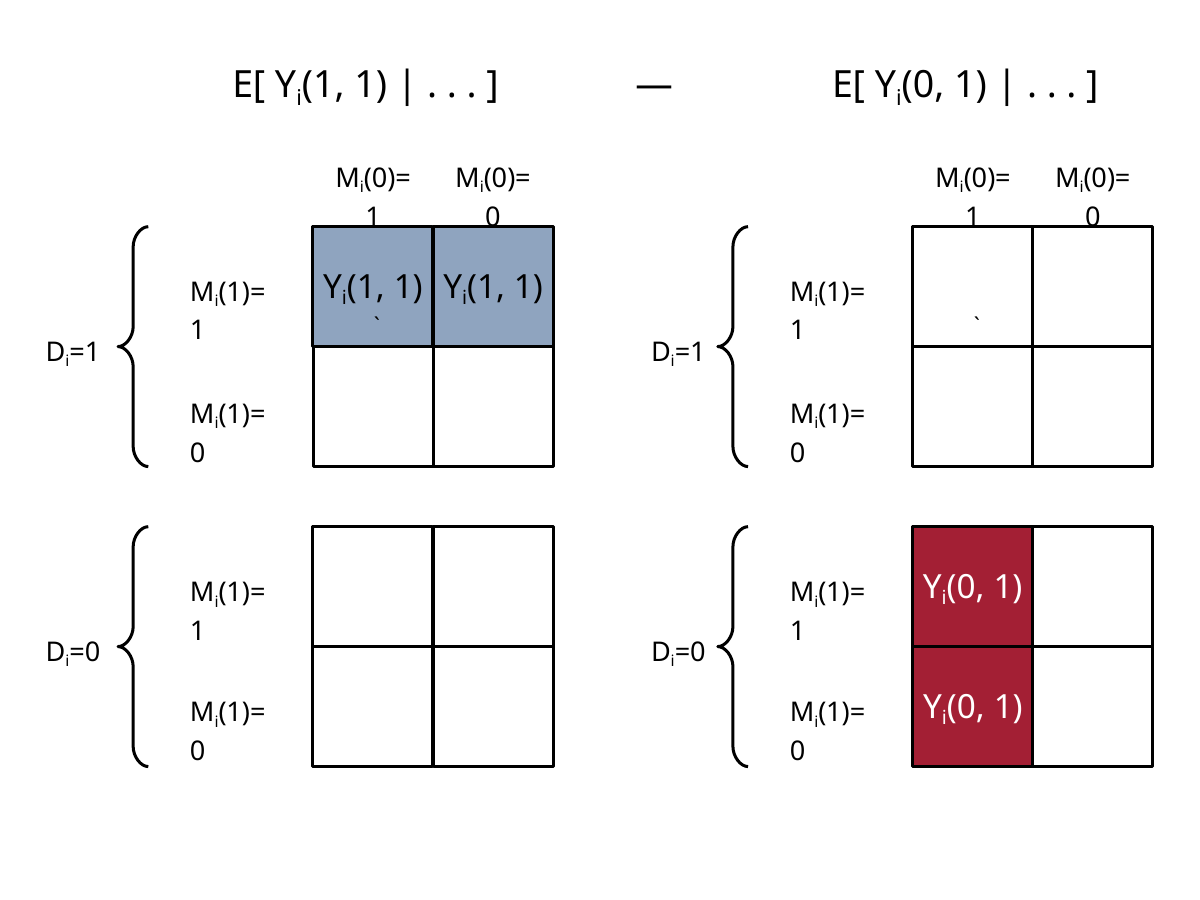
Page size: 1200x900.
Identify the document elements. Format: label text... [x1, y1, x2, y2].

text_box Di=0 [618, 625, 731, 738]
text_box Mi(1)=0 [175, 685, 296, 848]
text_box Yi(1, 1) [433, 226, 554, 346]
text_box Yi(0, 1) [912, 526, 1032, 646]
text_box Di=0 [13, 625, 131, 738]
text_box Mi(1)=0 [175, 387, 296, 549]
text_box Mi(0)=0 [433, 151, 553, 313]
text_box Mi(0)=0 [1032, 151, 1153, 313]
text_box [1032, 526, 1153, 767]
text_box E[ Yi(0, 1) | . . . ] [792, 50, 1138, 168]
text_box Yi(0, 1) [912, 646, 1033, 767]
text_box Mi(0)=1 [912, 168, 1032, 313]
text_box Di=1 [13, 325, 131, 438]
text_box [433, 526, 554, 767]
text_box [435, 346, 554, 467]
text_box Mi(1)=0 [775, 685, 895, 848]
text_box Di=1 [725, 325, 739, 438]
text_box Mi(1)=0 [775, 387, 895, 549]
text_box — [615, 50, 693, 113]
text_box Mi(1)=1 [175, 265, 296, 387]
text_box Di=0 [125, 638, 133, 655]
text_box Di=0 [725, 625, 739, 738]
text_box E[ Yi(1, 1) | . . . ] [193, 50, 539, 168]
text_box Mi(0)=1 [313, 168, 433, 313]
text_box [1034, 346, 1153, 467]
text_box Di=1 [125, 338, 133, 355]
text_box Yi(1, 1) [312, 226, 433, 345]
text_box Mi(1)=1 [775, 265, 895, 387]
text_box Mi(1)=1 [775, 565, 895, 685]
text_box Mi(1)=1 [175, 565, 296, 685]
text_box Di=1 [618, 325, 731, 438]
